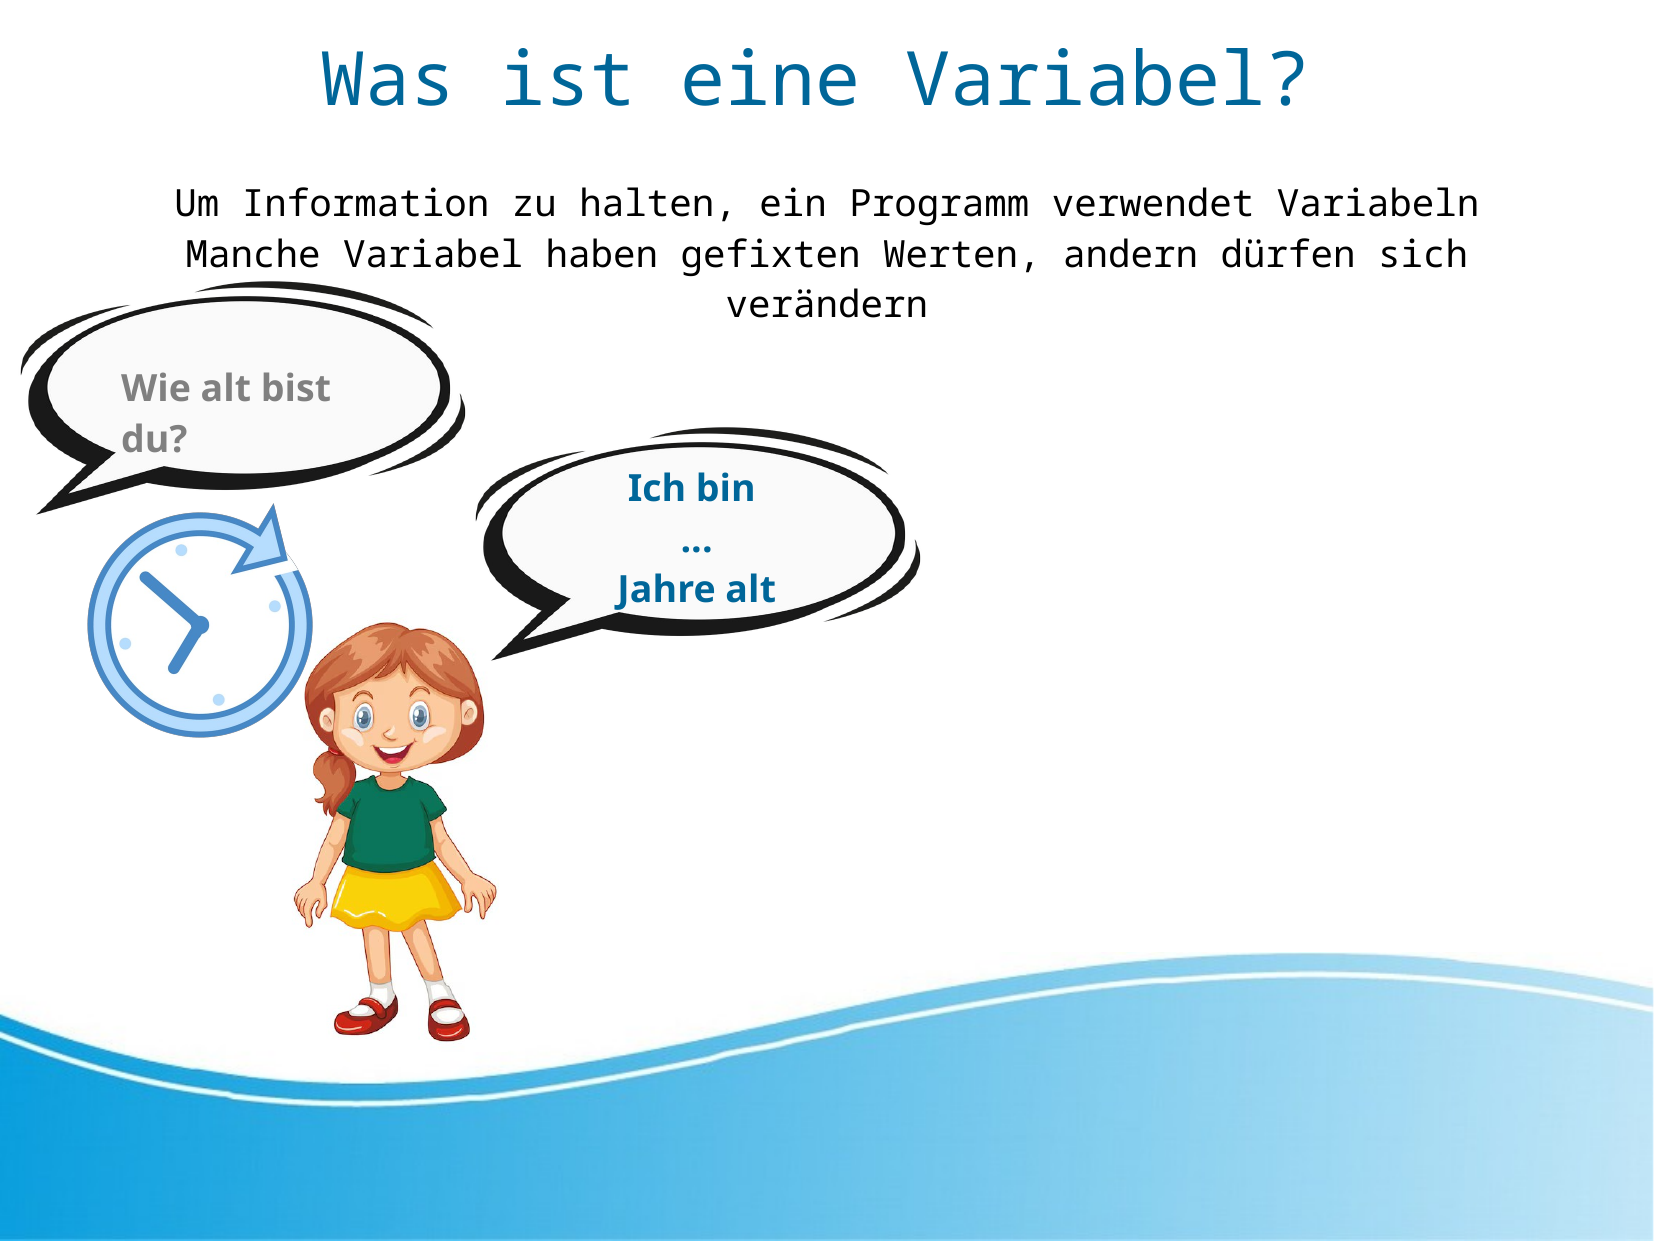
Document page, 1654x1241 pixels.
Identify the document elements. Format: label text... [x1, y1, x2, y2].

text_box Wie alt bist du? [106, 354, 390, 418]
title Was ist eine Variabel? [70, 0, 1559, 154]
text_box Ich bin ... Jahre alt [555, 453, 839, 662]
text_box Um Information zu halten, ein Programm verwendet Variabeln Manche Variabel haben gefixten Werten, andern dürfen sich verändern [91, 168, 1563, 284]
picture [0, 279, 1654, 1241]
